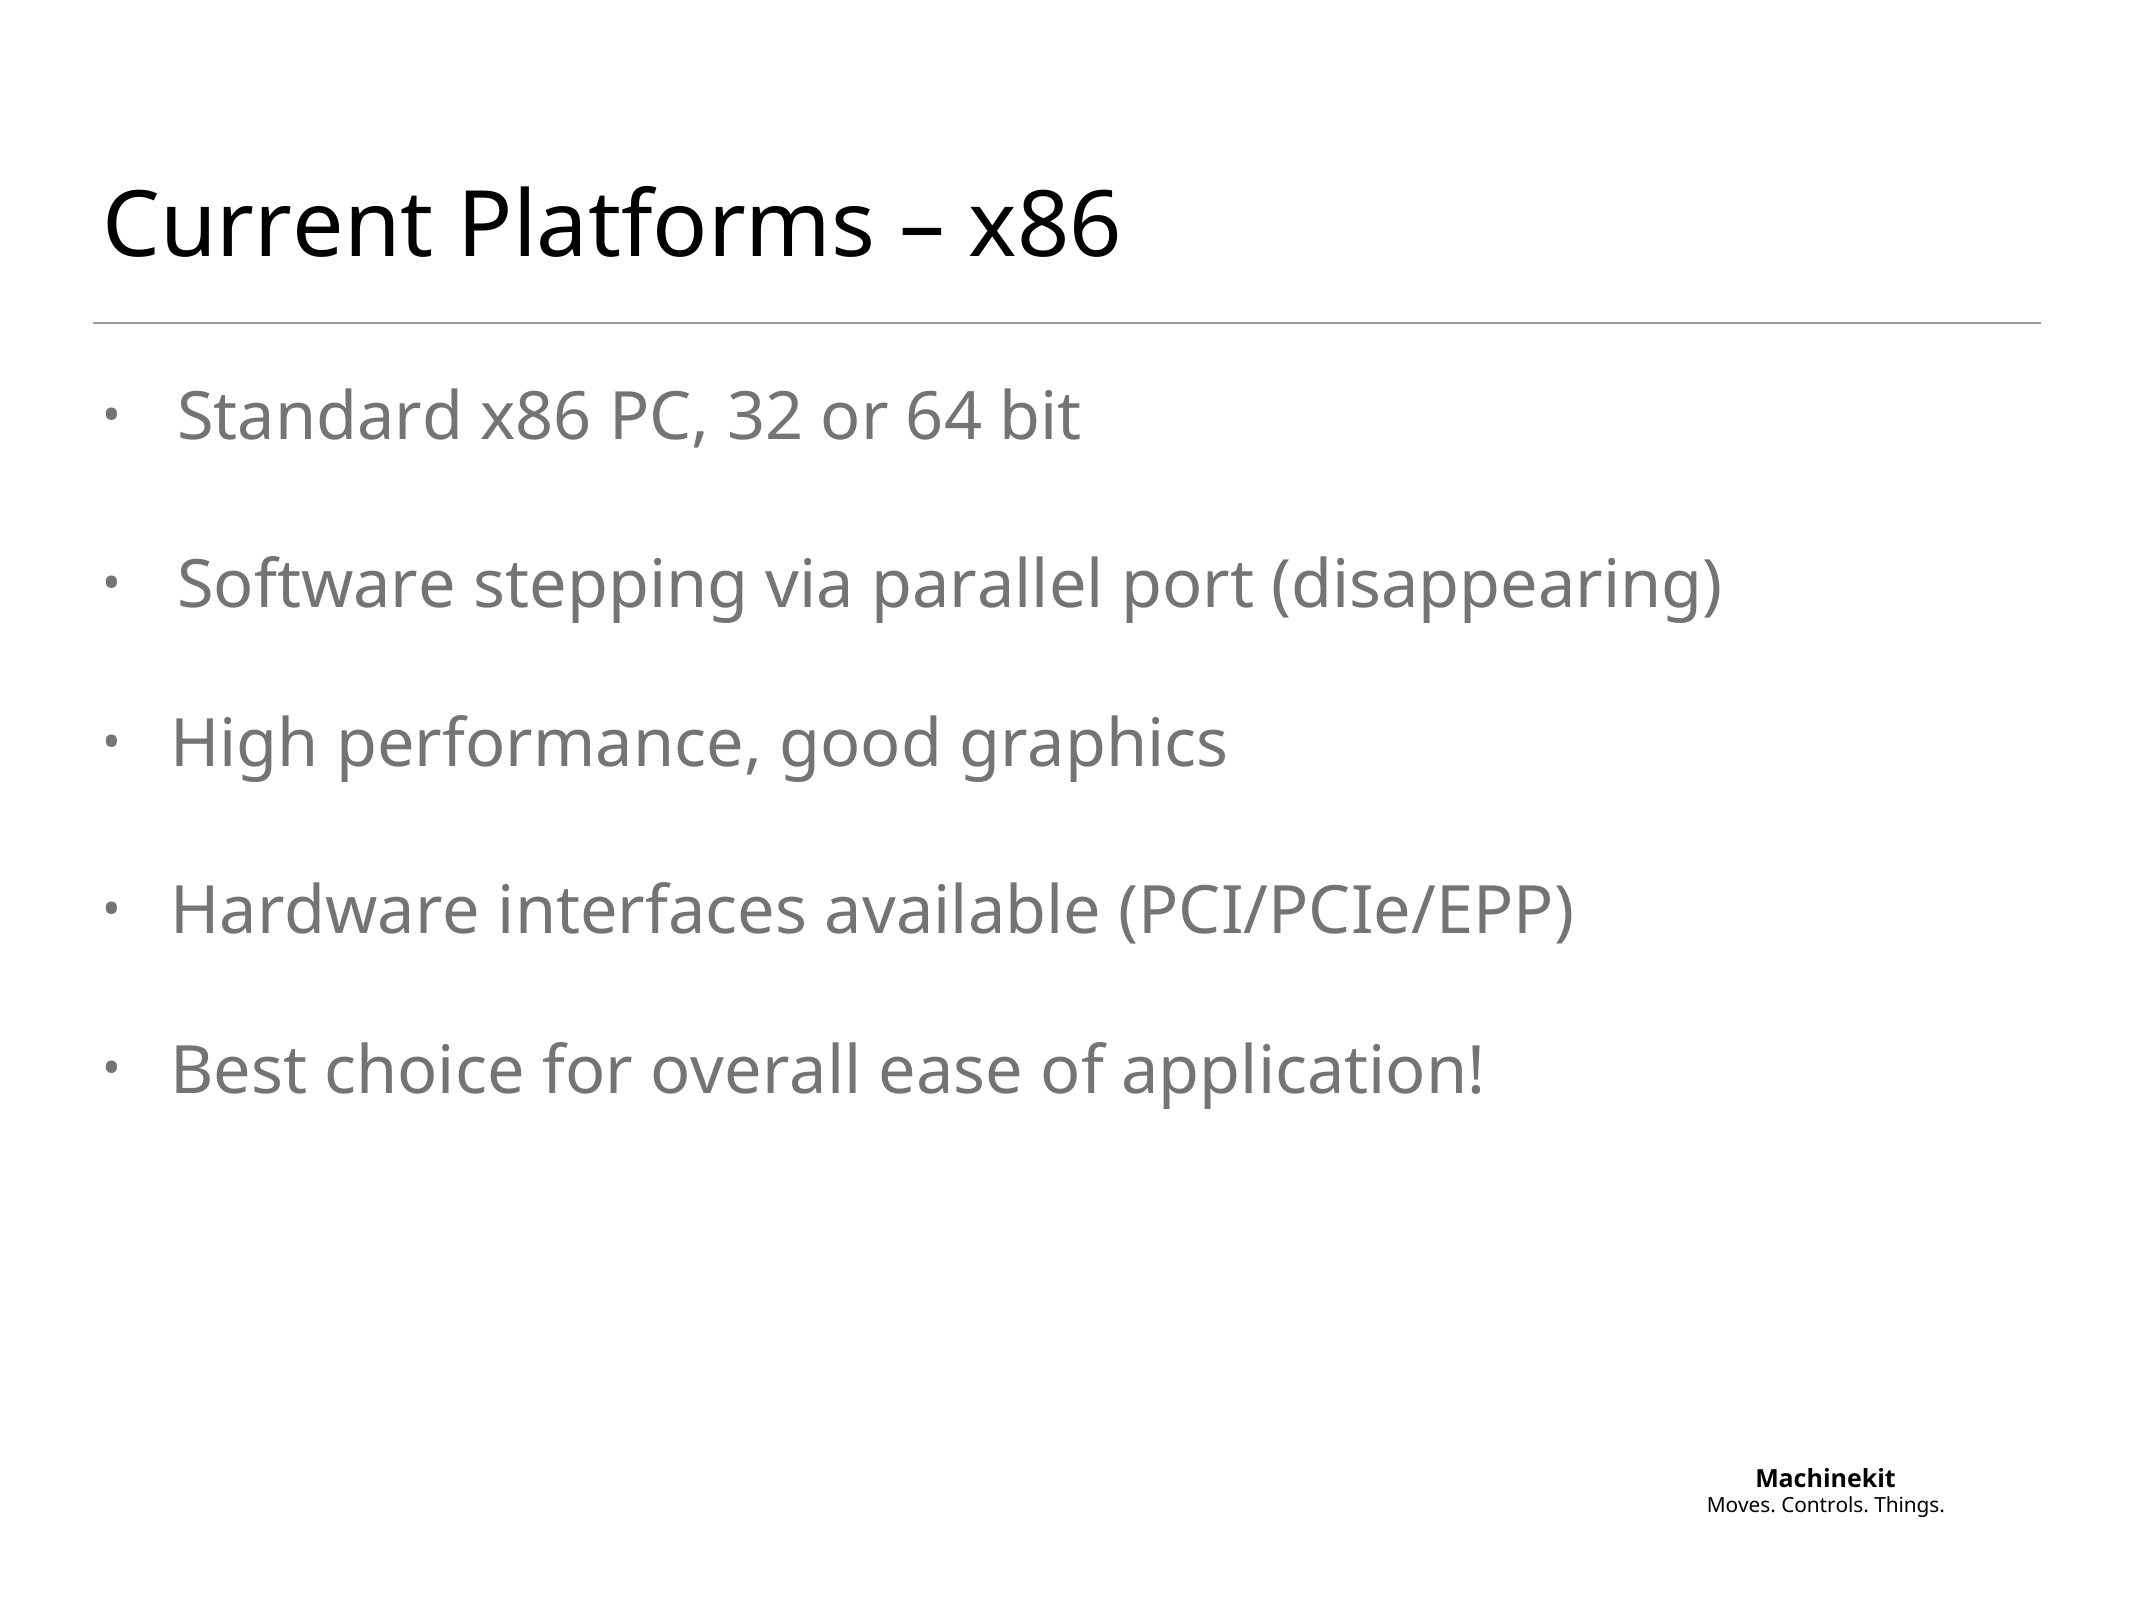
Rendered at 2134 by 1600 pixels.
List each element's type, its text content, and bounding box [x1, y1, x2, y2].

list Standard x86 PC, 32 or 64 bit Software stepping via parallel port (disappearing) High performance, good graphics Hardware interfaces available (PCI/PCIe/EPP) Best choice for overall ease of application! [93, 364, 2040, 1459]
title Current Platforms – x86 [93, 54, 2040, 284]
